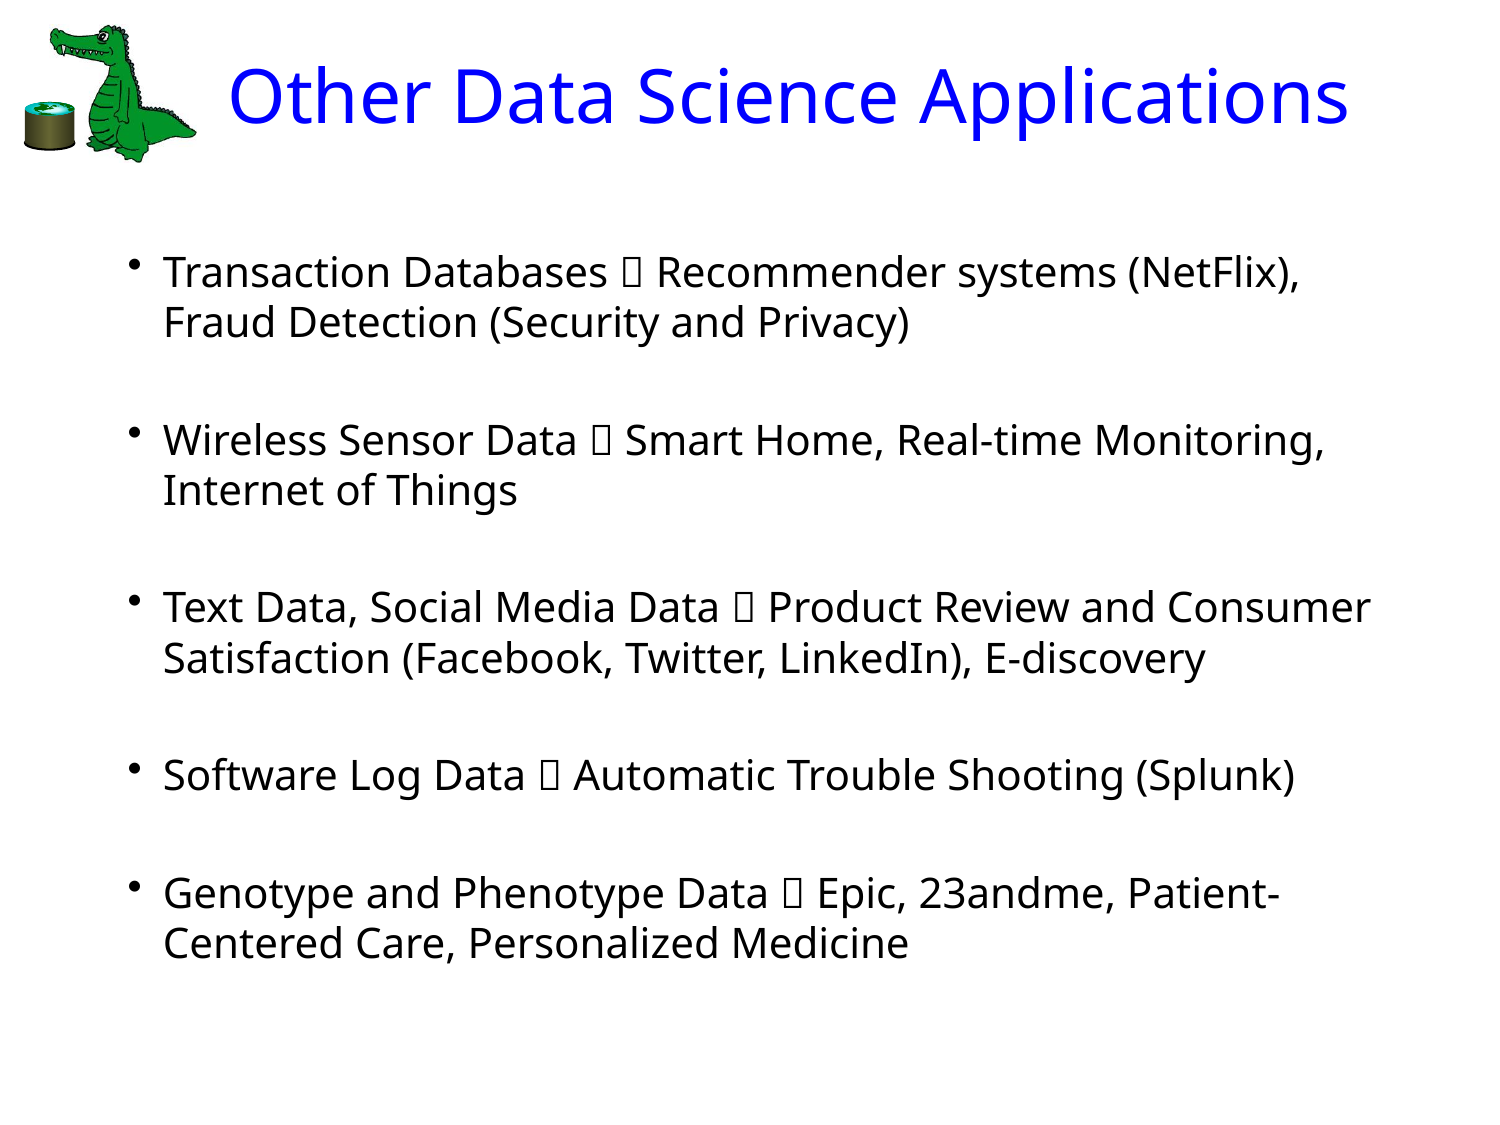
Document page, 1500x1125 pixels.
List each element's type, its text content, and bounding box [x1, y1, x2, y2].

list Transaction Databases  Recommender systems (NetFlix), Fraud Detection (Security and Privacy) Wireless Sensor Data  Smart Home, Real-time Monitoring, Internet of Things Text Data, Social Media Data  Product Review and Consumer Satisfaction (Facebook, Twitter, LinkedIn), E-discovery Software Log Data  Automatic Trouble Shooting (Splunk) Genotype and Phenotype Data  Epic, 23andme, Patient-Centered Care, Personalized Medicine [112, 237, 1388, 1075]
picture [49, 24, 197, 163]
title Other Data Science Applications [212, 0, 1388, 188]
